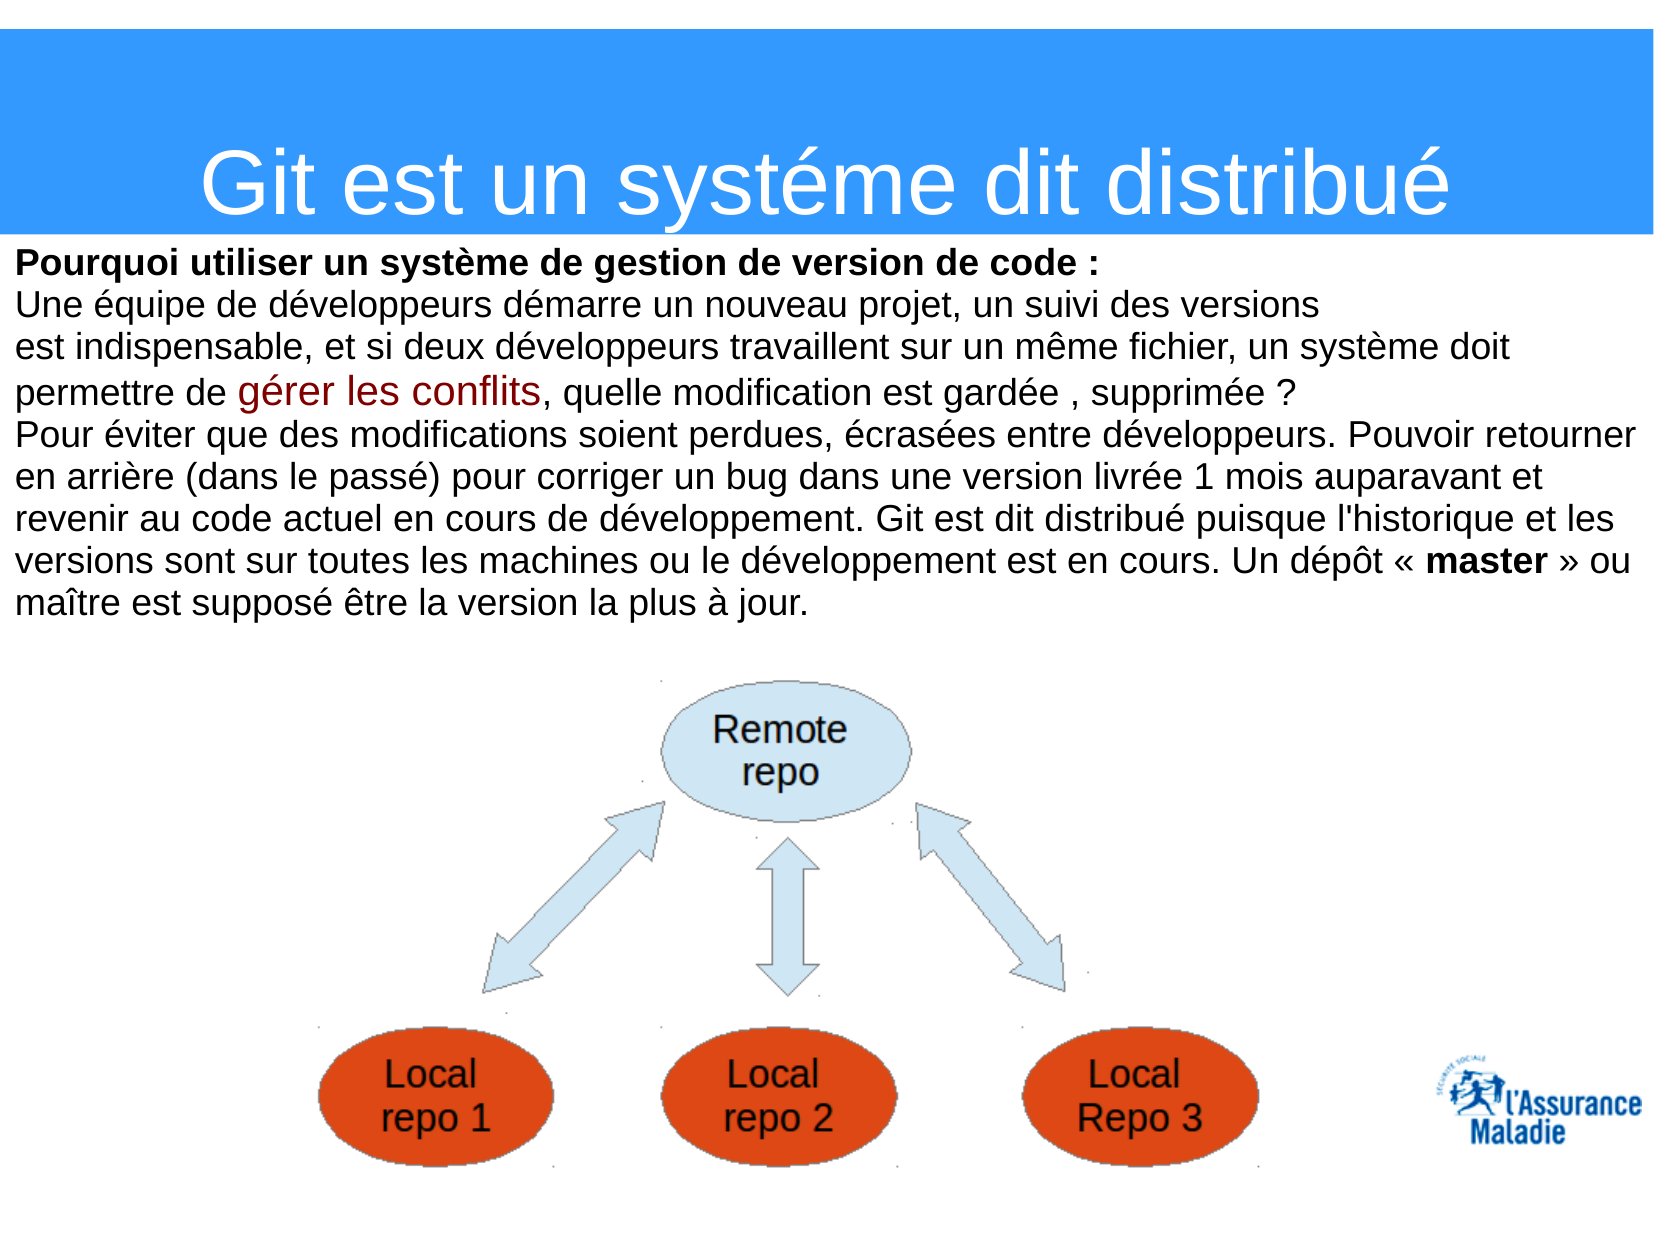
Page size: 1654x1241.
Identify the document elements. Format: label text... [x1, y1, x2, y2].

picture [273, 674, 1394, 1235]
title Git est un systéme dit distribué [0, 29, 1654, 234]
text_box Pourquoi utiliser un système de gestion de version de code : Une équipe de développeurs démarre un nouveau projet, un suivi des versions est indispensable, et si deux développeurs travaillent sur un même fichier, un système doit permettre de gérer les conflits, quelle modification est gardée , supprimée ? Pour éviter que des modifications soient perdues, écrasées entre développeurs. Pouvoir retourner en arrière (dans le passé) pour corriger un bug dans une version livrée 1 mois auparavant et revenir au code actuel en cours de développement. Git est dit distribué puisque l'historique et les versions sont sur toutes les machines ou le développement est en cours. Un dépôt « master » ou maître est supposé être la version la plus à jour. [0, 234, 1654, 674]
picture [1415, 1051, 1642, 1146]
